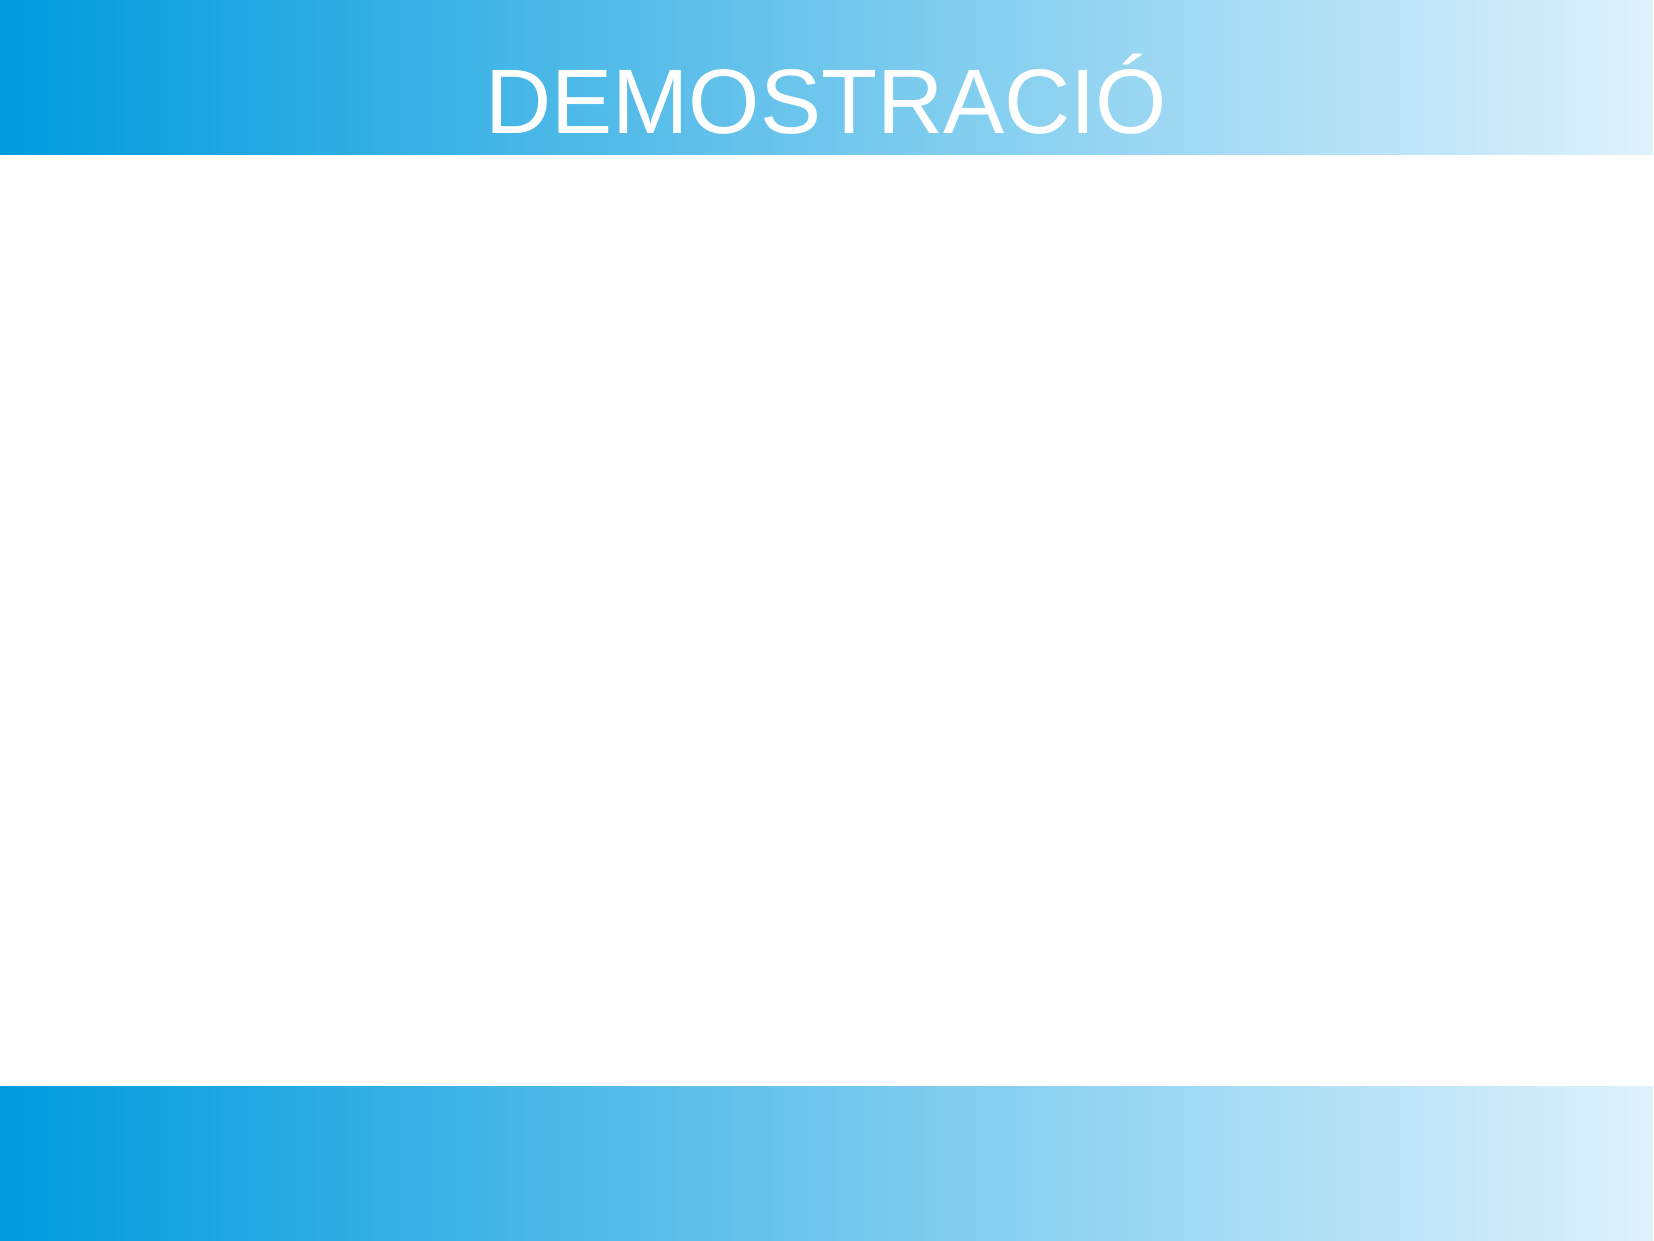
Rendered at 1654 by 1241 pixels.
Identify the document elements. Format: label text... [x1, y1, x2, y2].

title DEMOSTRACIÓ [82, 49, 1571, 155]
